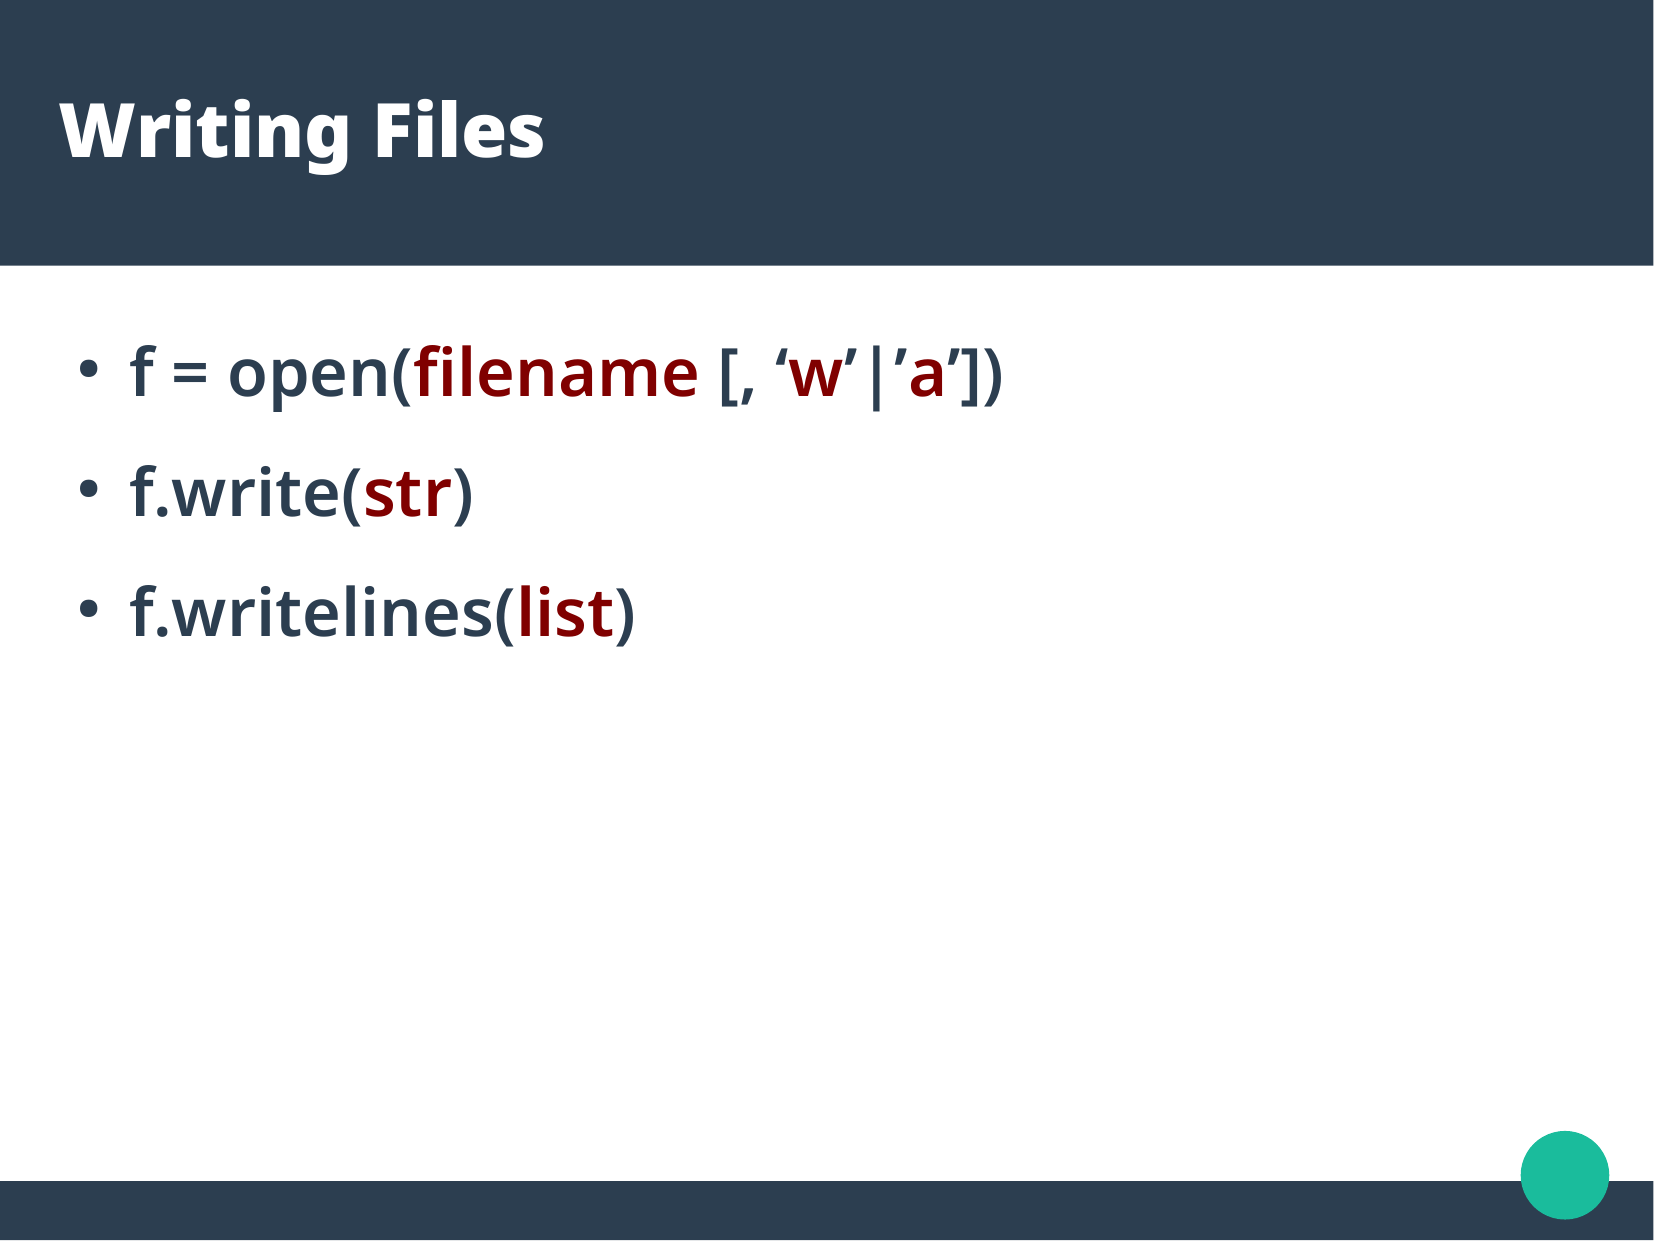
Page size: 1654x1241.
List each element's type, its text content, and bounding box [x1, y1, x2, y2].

list f = open(filename [, ‘w’|’a’]) f.write(str) f.writelines(list) [59, 324, 1595, 1152]
title Writing Files [59, 49, 1595, 207]
